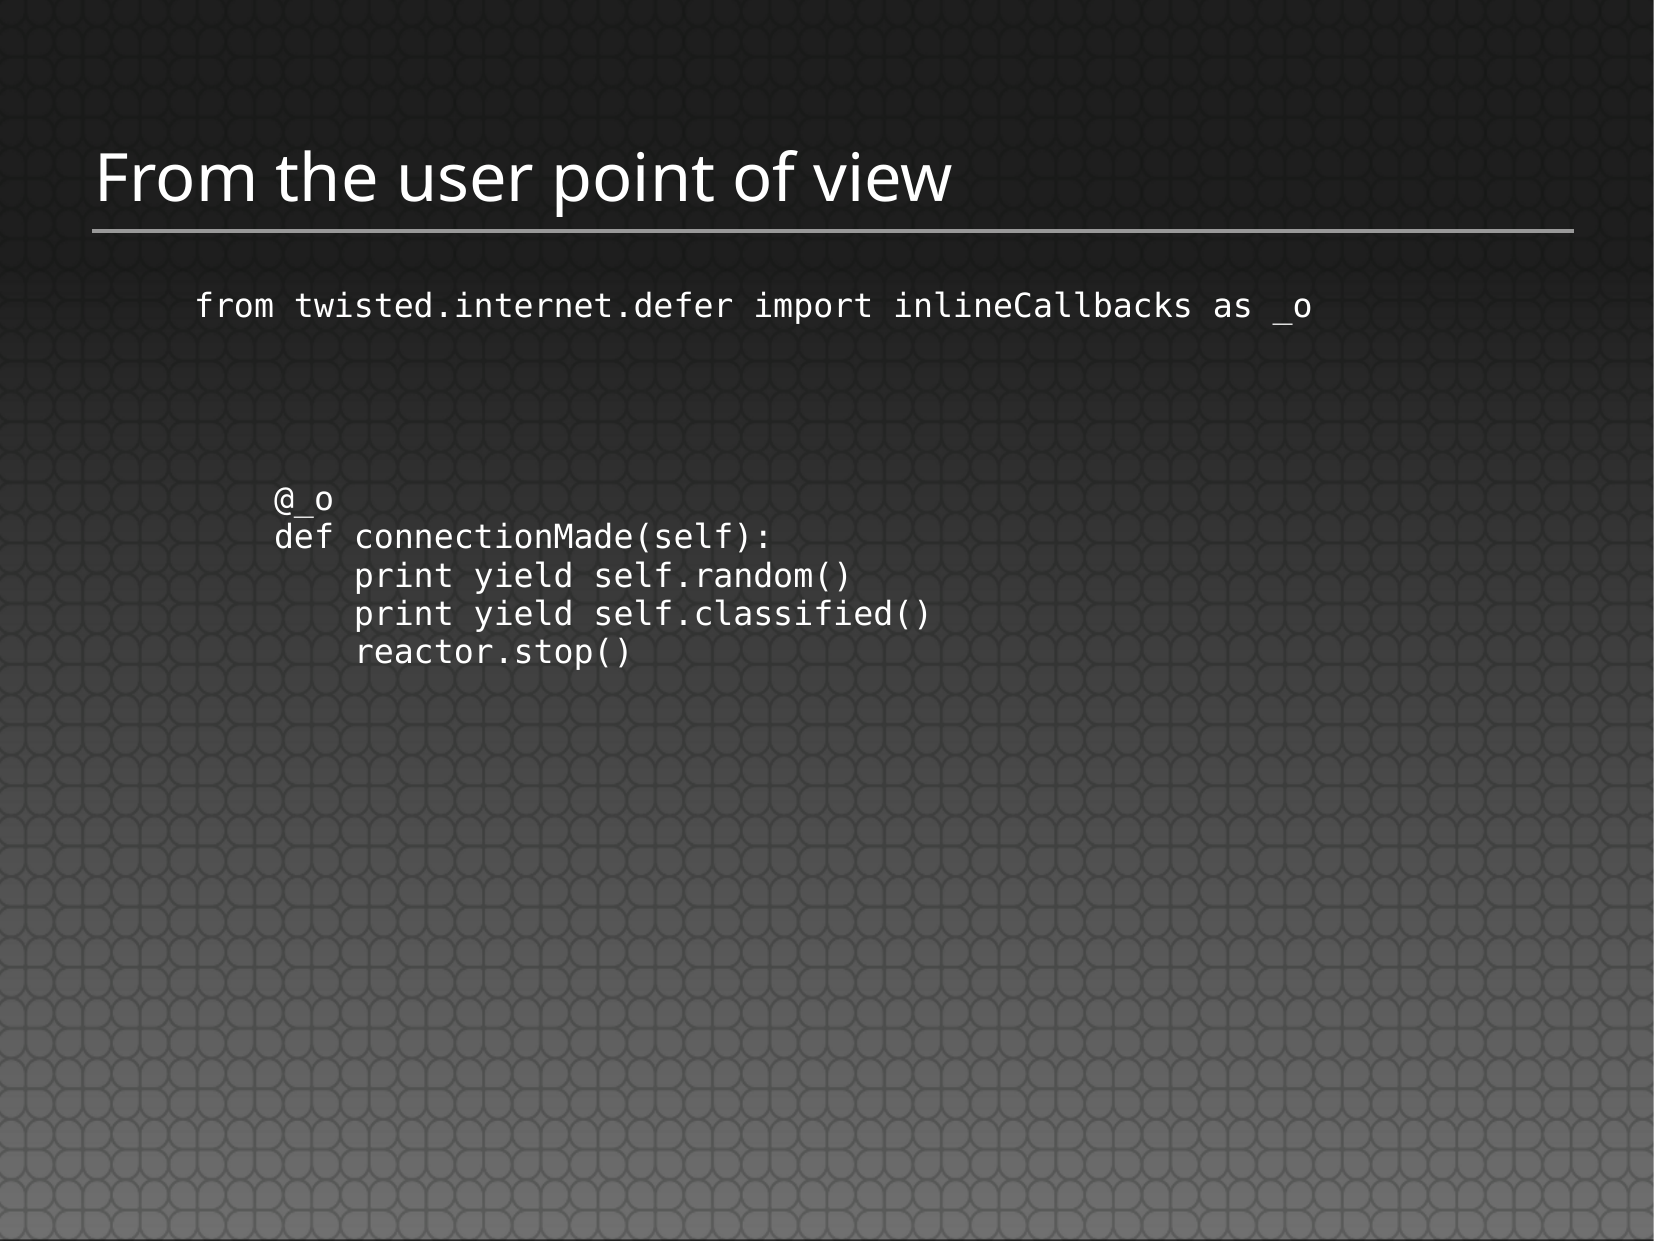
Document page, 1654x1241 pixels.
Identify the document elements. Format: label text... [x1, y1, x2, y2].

title From the user point of view [94, 100, 1426, 251]
title from twisted.internet.defer import inlineCallbacks as _o @_o def connectionMade(self): print yield self.random() print yield self.classified() reactor.stop() [194, 286, 1509, 1096]
picture [0, 0, 1654, 1241]
